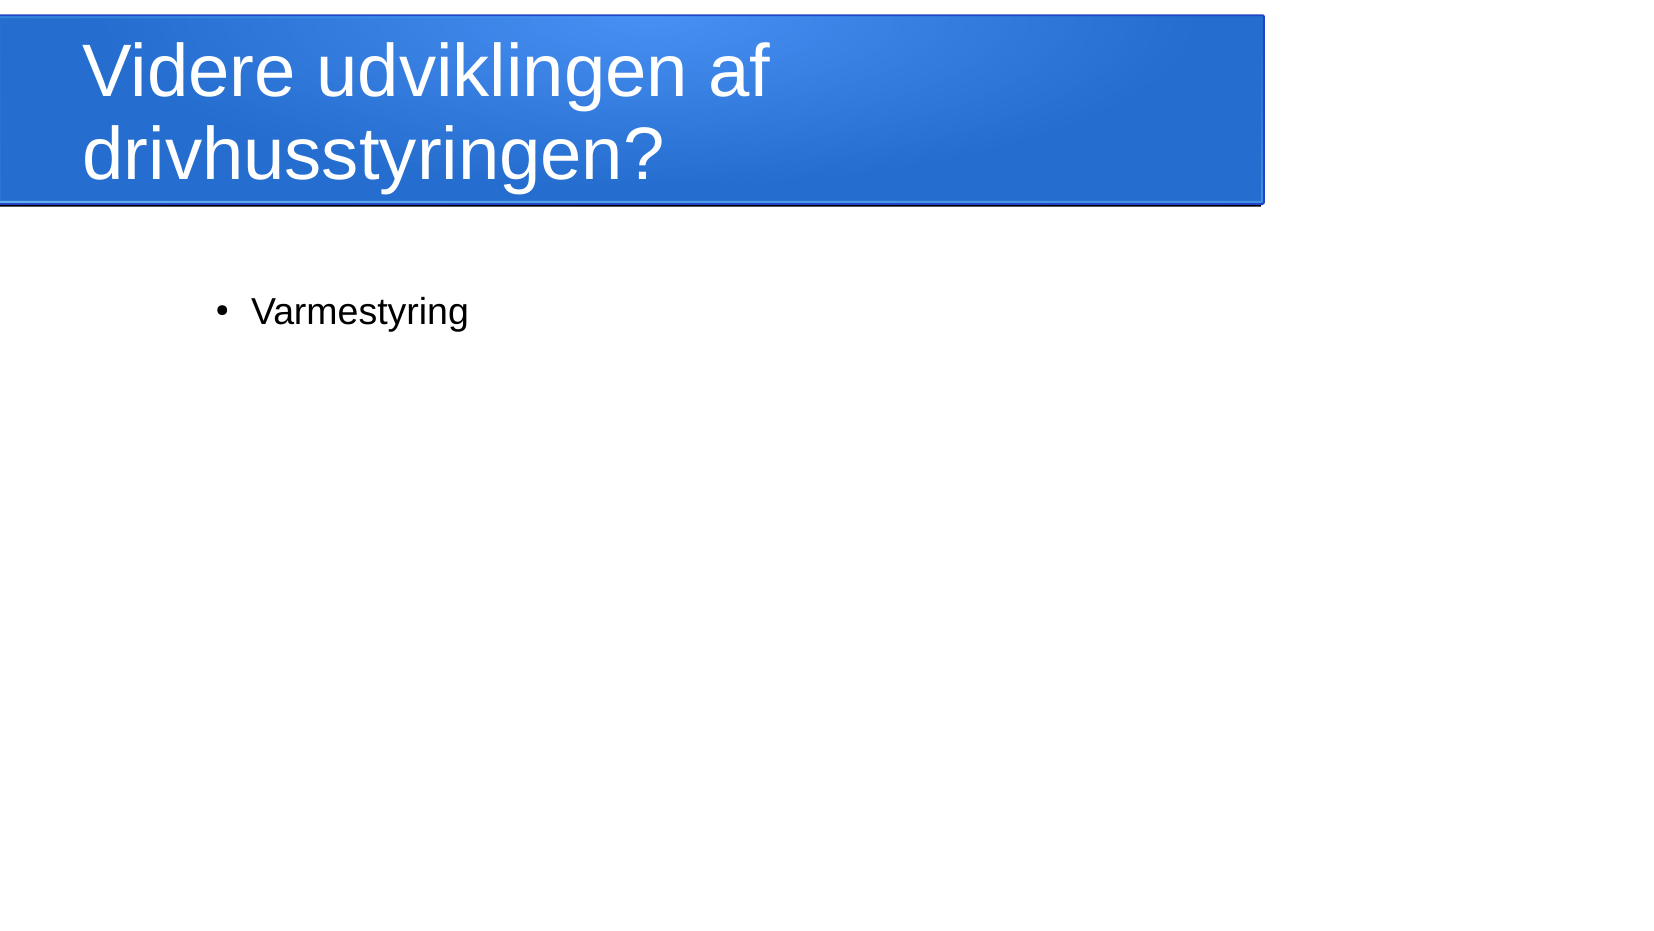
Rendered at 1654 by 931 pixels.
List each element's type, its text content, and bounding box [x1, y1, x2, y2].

title Videre udviklingen af drivhusstyringen? [82, 29, 1235, 196]
text_box Varmestyring [200, 283, 969, 383]
